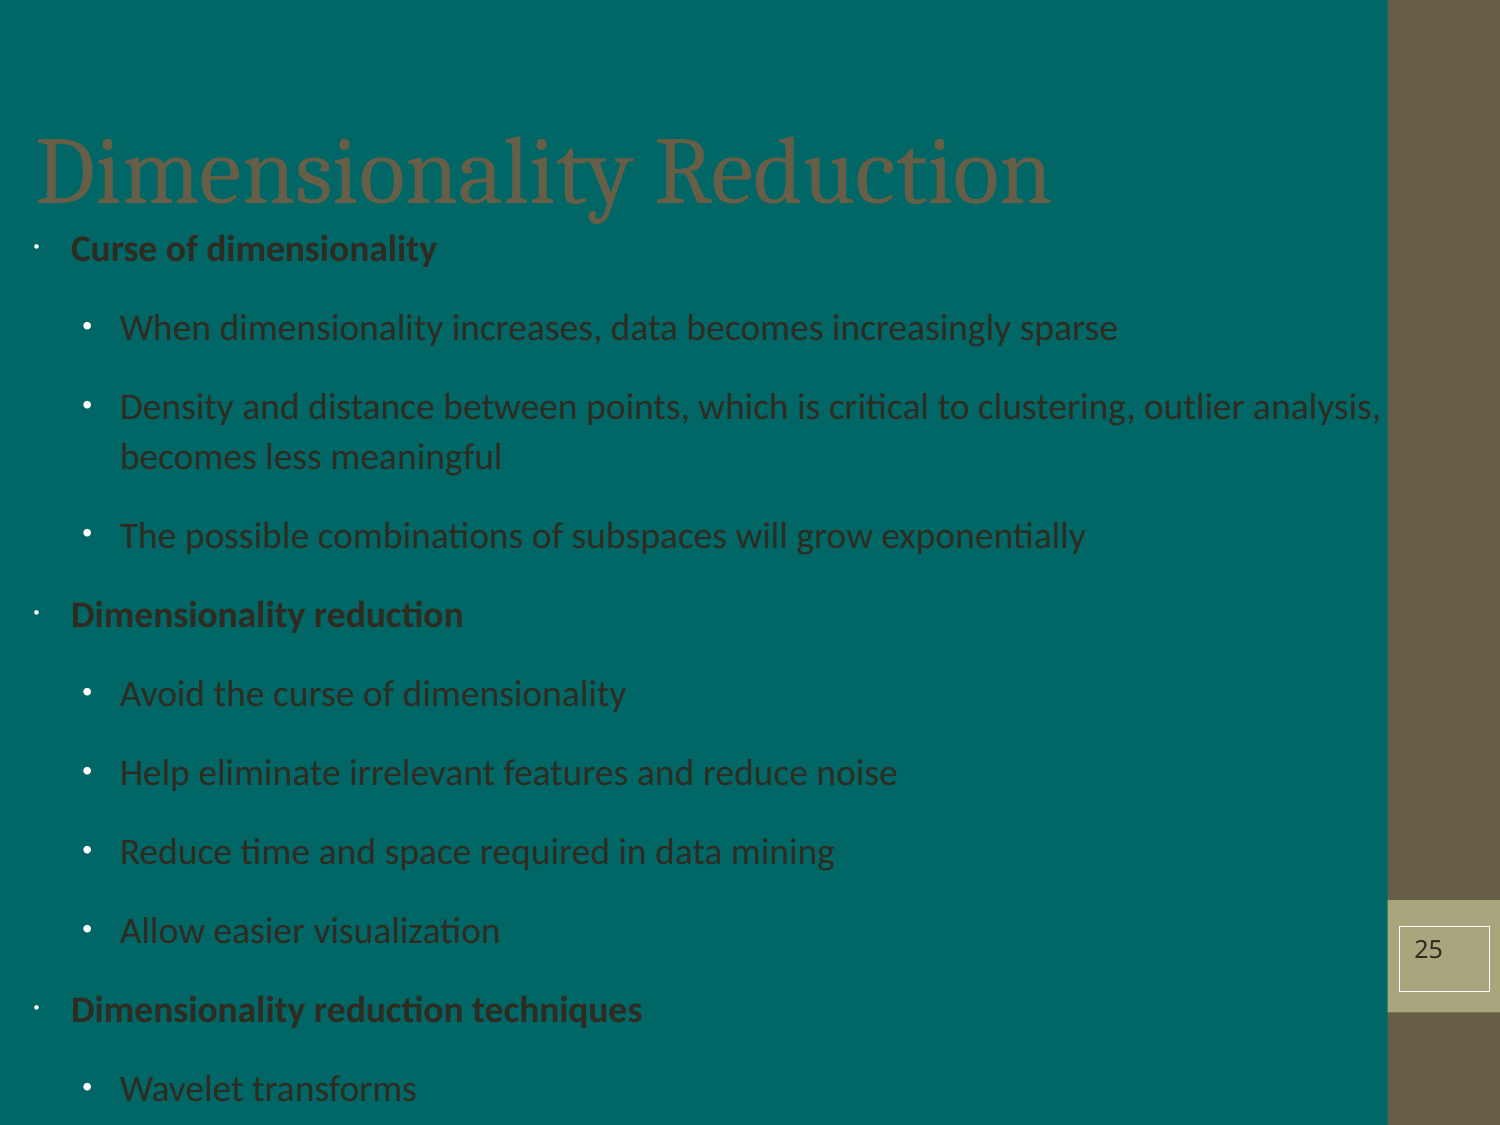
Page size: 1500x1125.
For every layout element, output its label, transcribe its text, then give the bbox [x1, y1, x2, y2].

list Curse of dimensionality When dimensionality increases, data becomes increasingly sparse Density and distance between points, which is critical to clustering, outlier analysis, becomes less meaningful The possible combinations of subspaces will grow exponentially Dimensionality reduction Avoid the curse of dimensionality Help eliminate irrelevant features and reduce noise Reduce time and space required in data mining Allow easier visualization Dimensionality reduction techniques Wavelet transforms Principal Component Analysis Supervised and nonlinear techniques (e.g., feature selection) [0, 212, 1400, 1063]
slide_number <number> [1400, 926, 1490, 992]
title Dimensionality Reduction [0, 99, 1500, 200]
